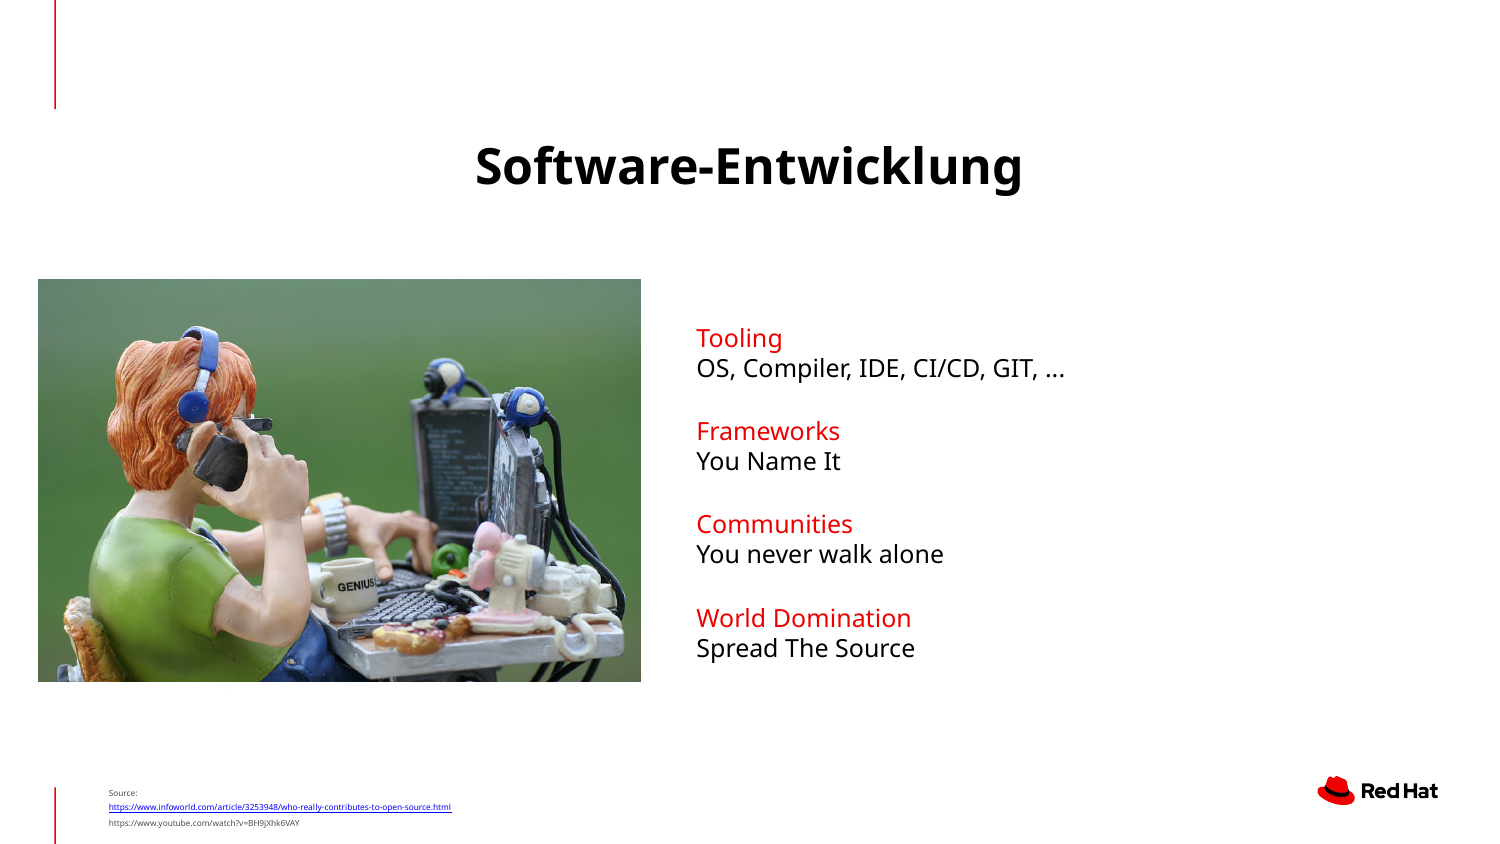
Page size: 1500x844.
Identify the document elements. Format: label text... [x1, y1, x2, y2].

text_box Tooling OS, Compiler, IDE, CI/CD, GIT, ... Frameworks You Name It Communities You never walk alone World Domination Spread The Source [696, 312, 1372, 703]
text_box Software-Entwicklung [215, 116, 1285, 236]
picture [38, 279, 641, 691]
text_box Source: https://www.infoworld.com/article/3253948/who-really-contributes-to-open-source.html https://www.youtube.com/watch?v=BH9jXhk6VAY [108, 758, 1239, 828]
picture [1317, 776, 1438, 805]
